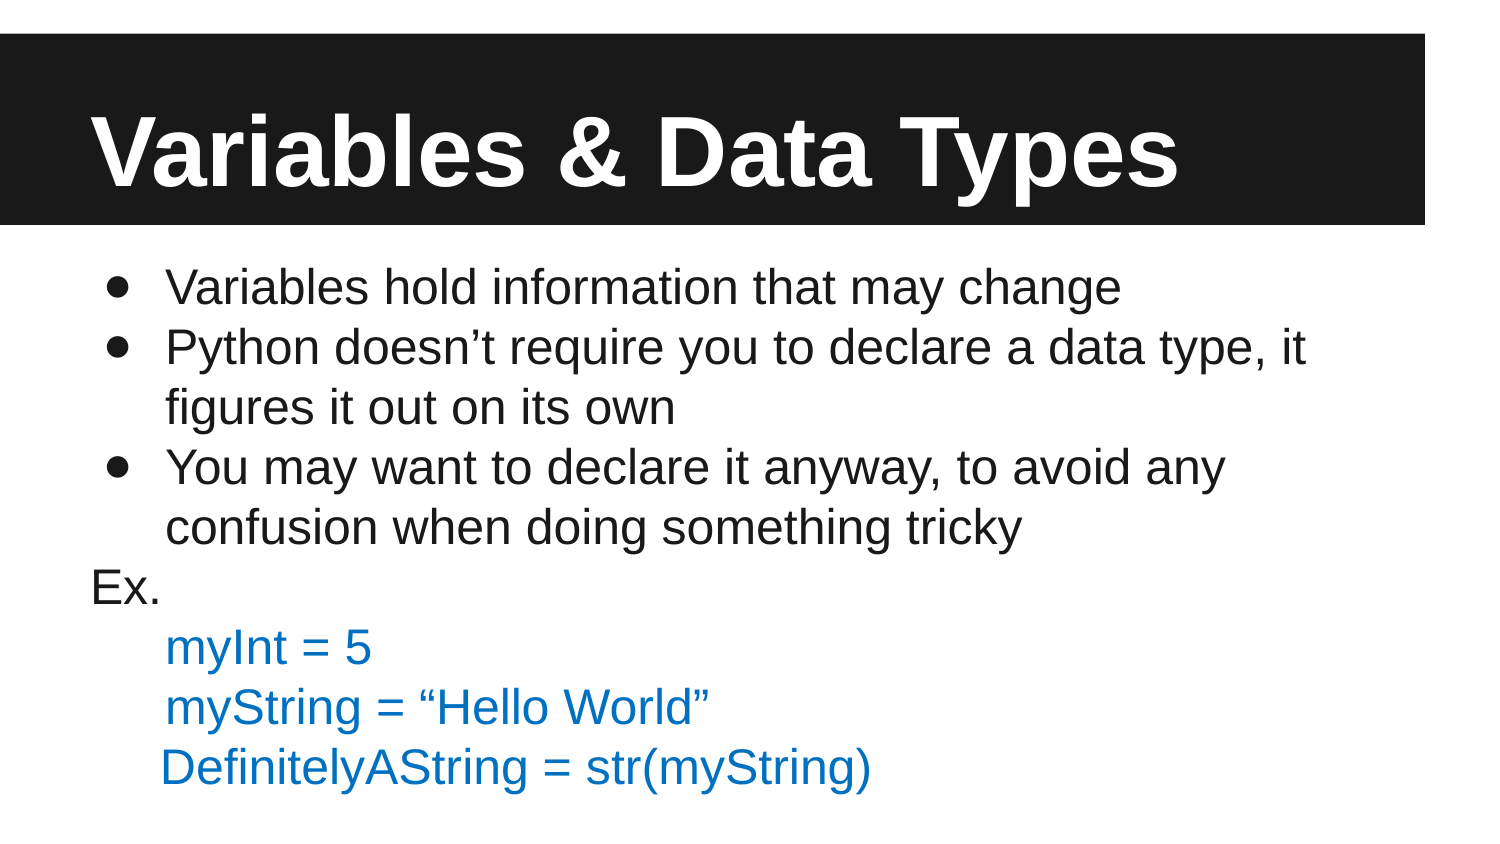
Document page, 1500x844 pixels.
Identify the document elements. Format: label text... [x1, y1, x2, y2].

title Variables & Data Types [75, 33, 1425, 221]
list Variables hold information that may change Python doesn’t require you to declare a data type, it figures it out on its own You may want to declare it anyway, to avoid any confusion when doing something tricky Ex. myInt = 5 myString = “Hello World” DefinitelyAString = str(myString) [75, 239, 1425, 838]
